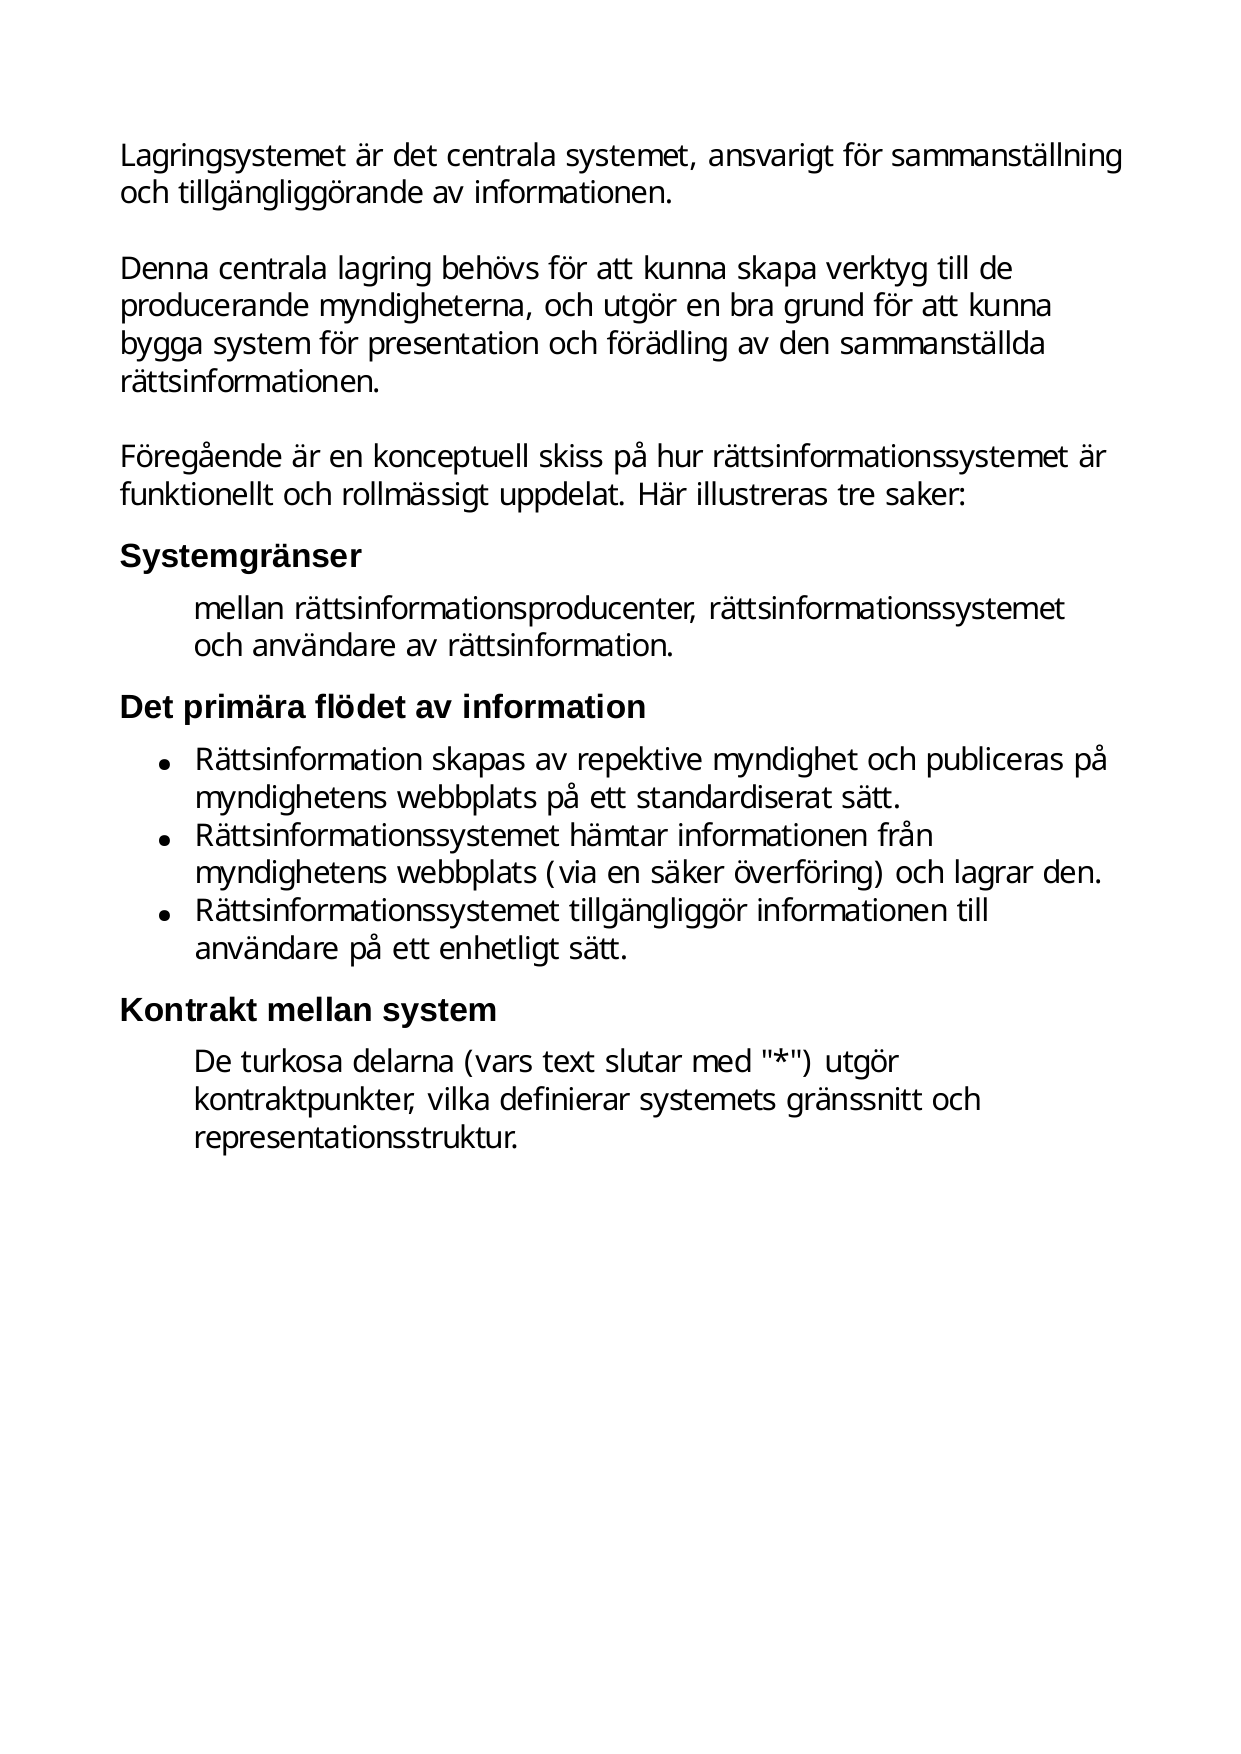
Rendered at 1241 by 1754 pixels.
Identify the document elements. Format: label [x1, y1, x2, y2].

chart [118, 134, 1123, 1625]
